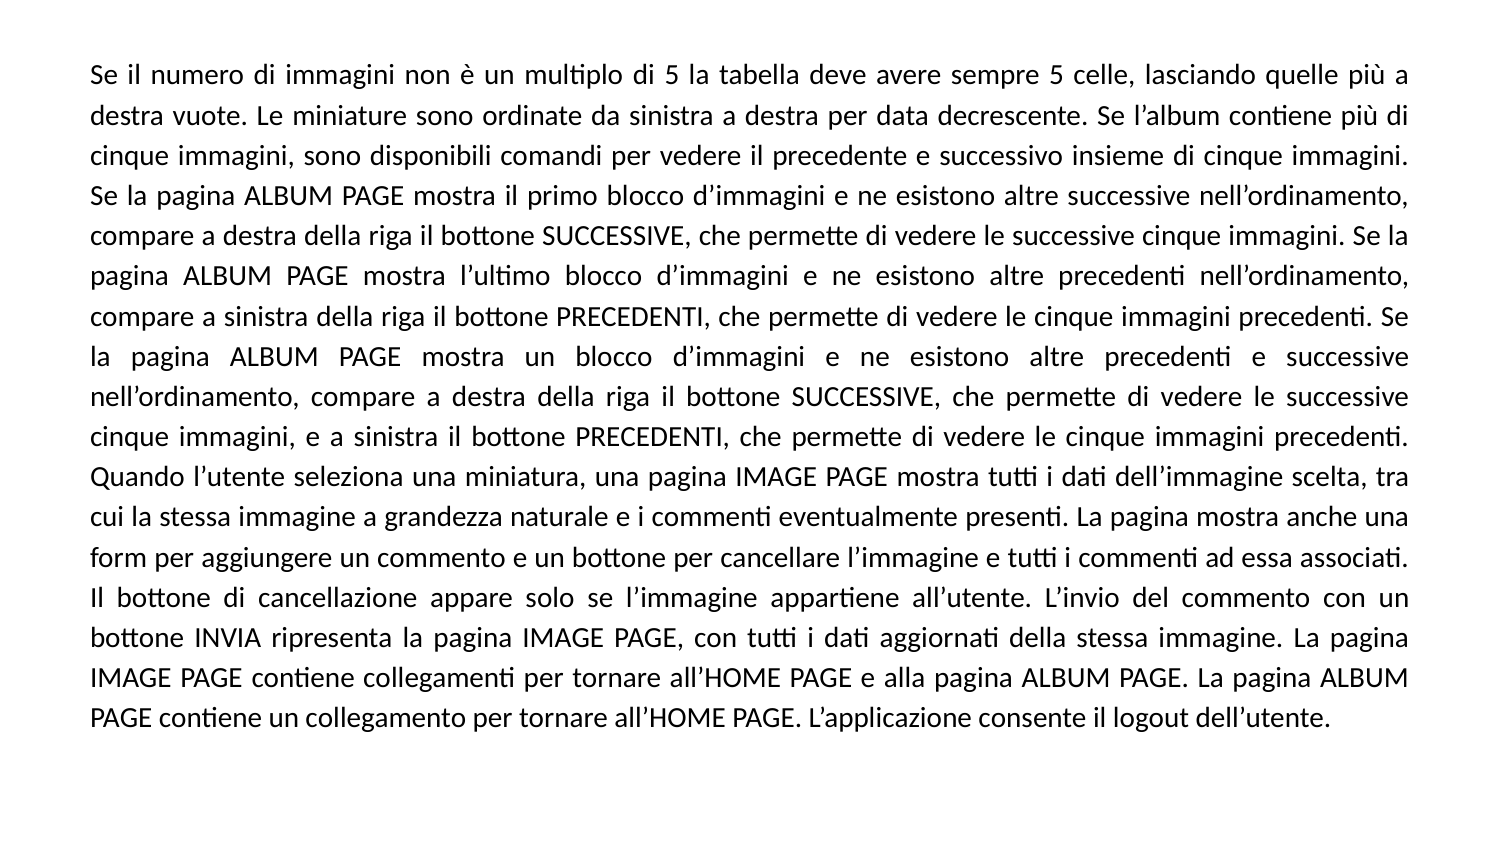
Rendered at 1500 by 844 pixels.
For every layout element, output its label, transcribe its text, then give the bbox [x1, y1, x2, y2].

list Se il numero di immagini non è un multiplo di 5 la tabella deve avere sempre 5 celle, lasciando quelle più a destra vuote. Le miniature sono ordinate da sinistra a destra per data decrescente. Se l’album contiene più di cinque immagini, sono disponibili comandi per vedere il precedente e successivo insieme di cinque immagini. Se la pagina ALBUM PAGE mostra il primo blocco d’immagini e ne esistono altre successive nell’ordinamento, compare a destra della riga il bottone SUCCESSIVE, che permette di vedere le successive cinque immagini. Se la pagina ALBUM PAGE mostra l’ultimo blocco d’immagini e ne esistono altre precedenti nell’ordinamento, compare a sinistra della riga il bottone PRECEDENTI, che permette di vedere le cinque immagini precedenti. Se la pagina ALBUM PAGE mostra un blocco d’immagini e ne esistono altre precedenti e successive nell’ordinamento, compare a destra della riga il bottone SUCCESSIVE, che permette di vedere le successive cinque immagini, e a sinistra il bottone PRECEDENTI, che permette di vedere le cinque immagini precedenti. Quando l’utente seleziona una miniatura, una pagina IMAGE PAGE mostra tutti i dati dell’immagine scelta, tra cui la stessa immagine a grandezza naturale e i commenti eventualmente presenti. La pagina mostra anche una form per aggiungere un commento e un bottone per cancellare l’immagine e tutti i commenti ad essa associati. Il bottone di cancellazione appare solo se l’immagine appartiene all’utente. L’invio del commento con un bottone INVIA ripresenta la pagina IMAGE PAGE, con tutti i dati aggiornati della stessa immagine. La pagina IMAGE PAGE contiene collegamenti per tornare all’HOME PAGE e alla pagina ALBUM PAGE. La pagina ALBUM PAGE contiene un collegamento per tornare all’HOME PAGE. L’applicazione consente il logout dell’utente. [75, 43, 1425, 601]
